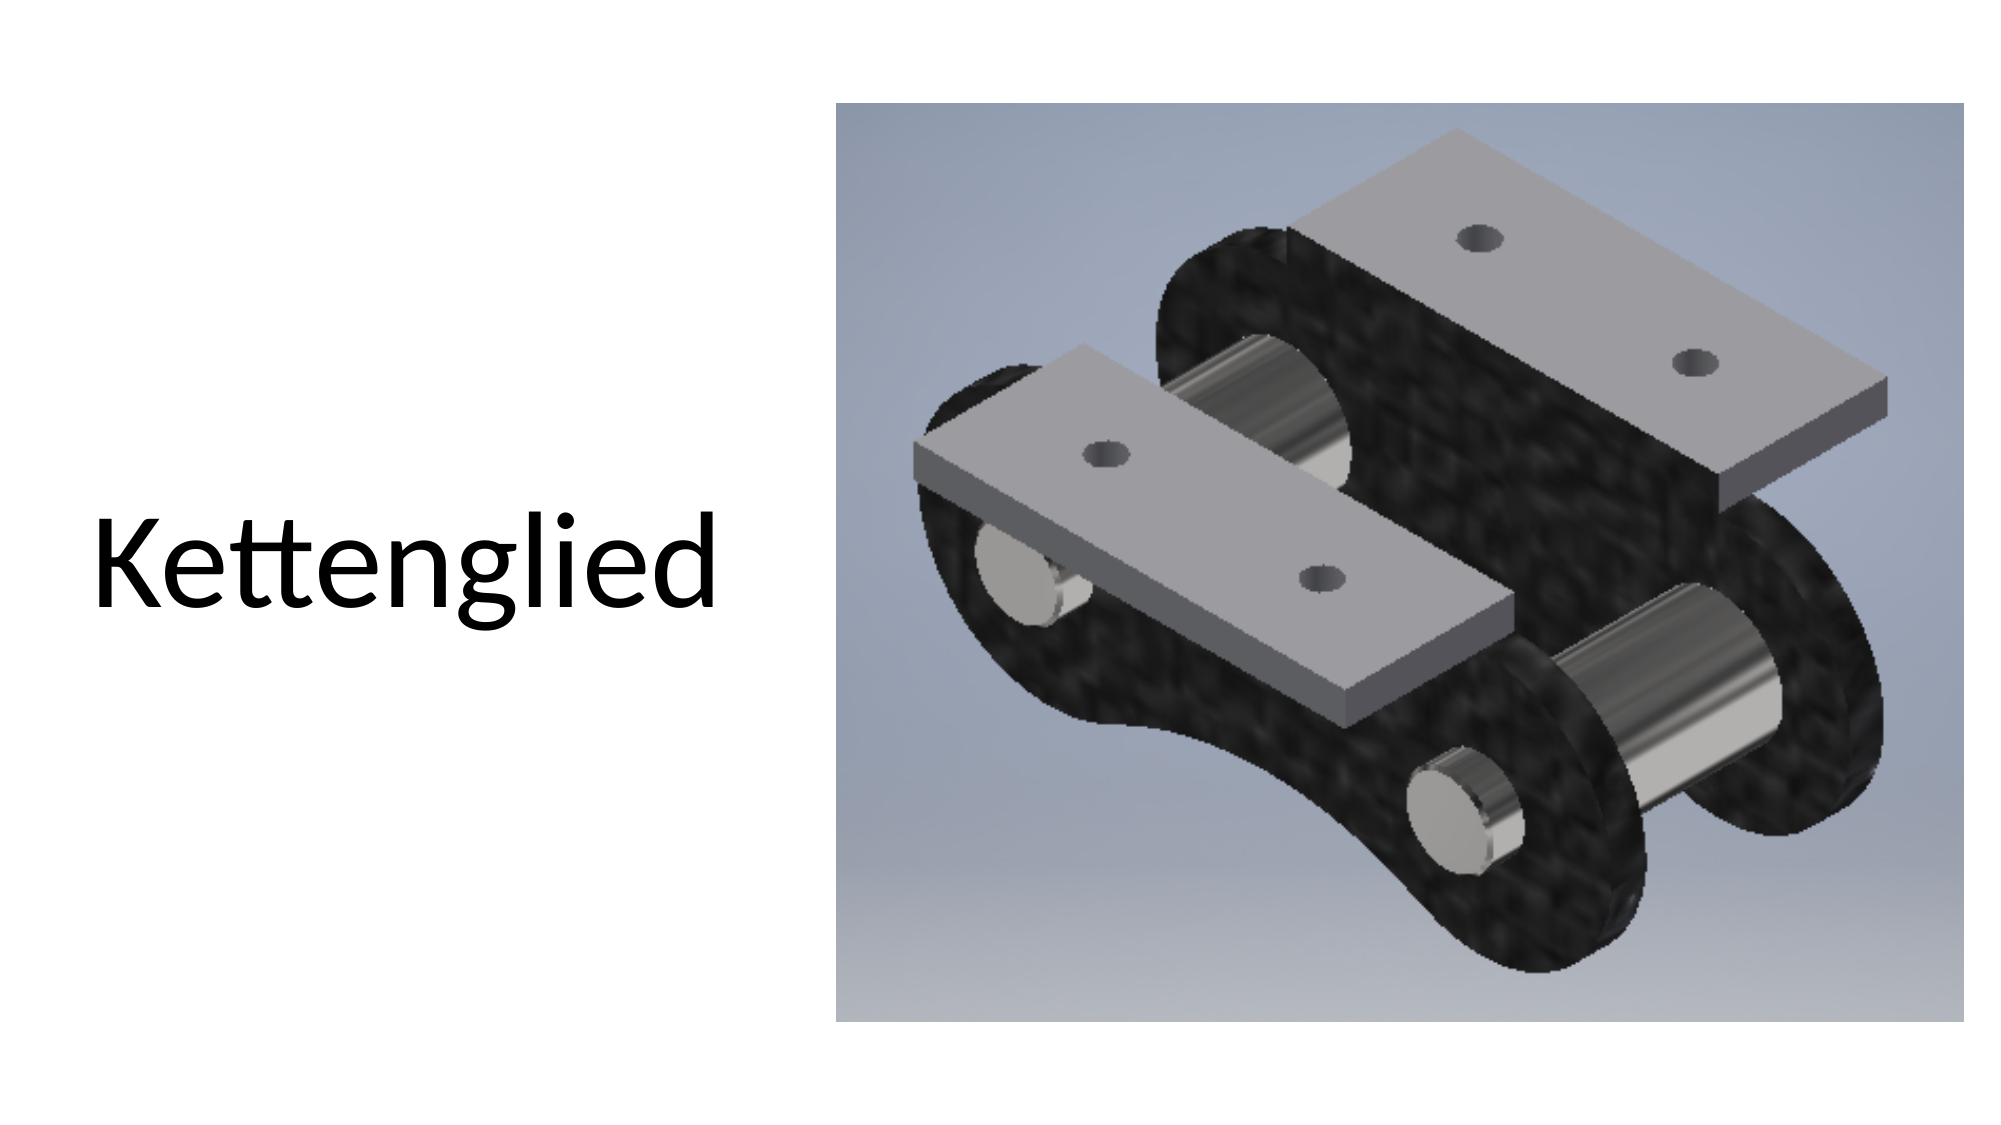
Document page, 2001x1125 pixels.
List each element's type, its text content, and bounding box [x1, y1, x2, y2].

picture [836, 103, 1964, 1022]
title Kettenglied [76, 453, 836, 672]
